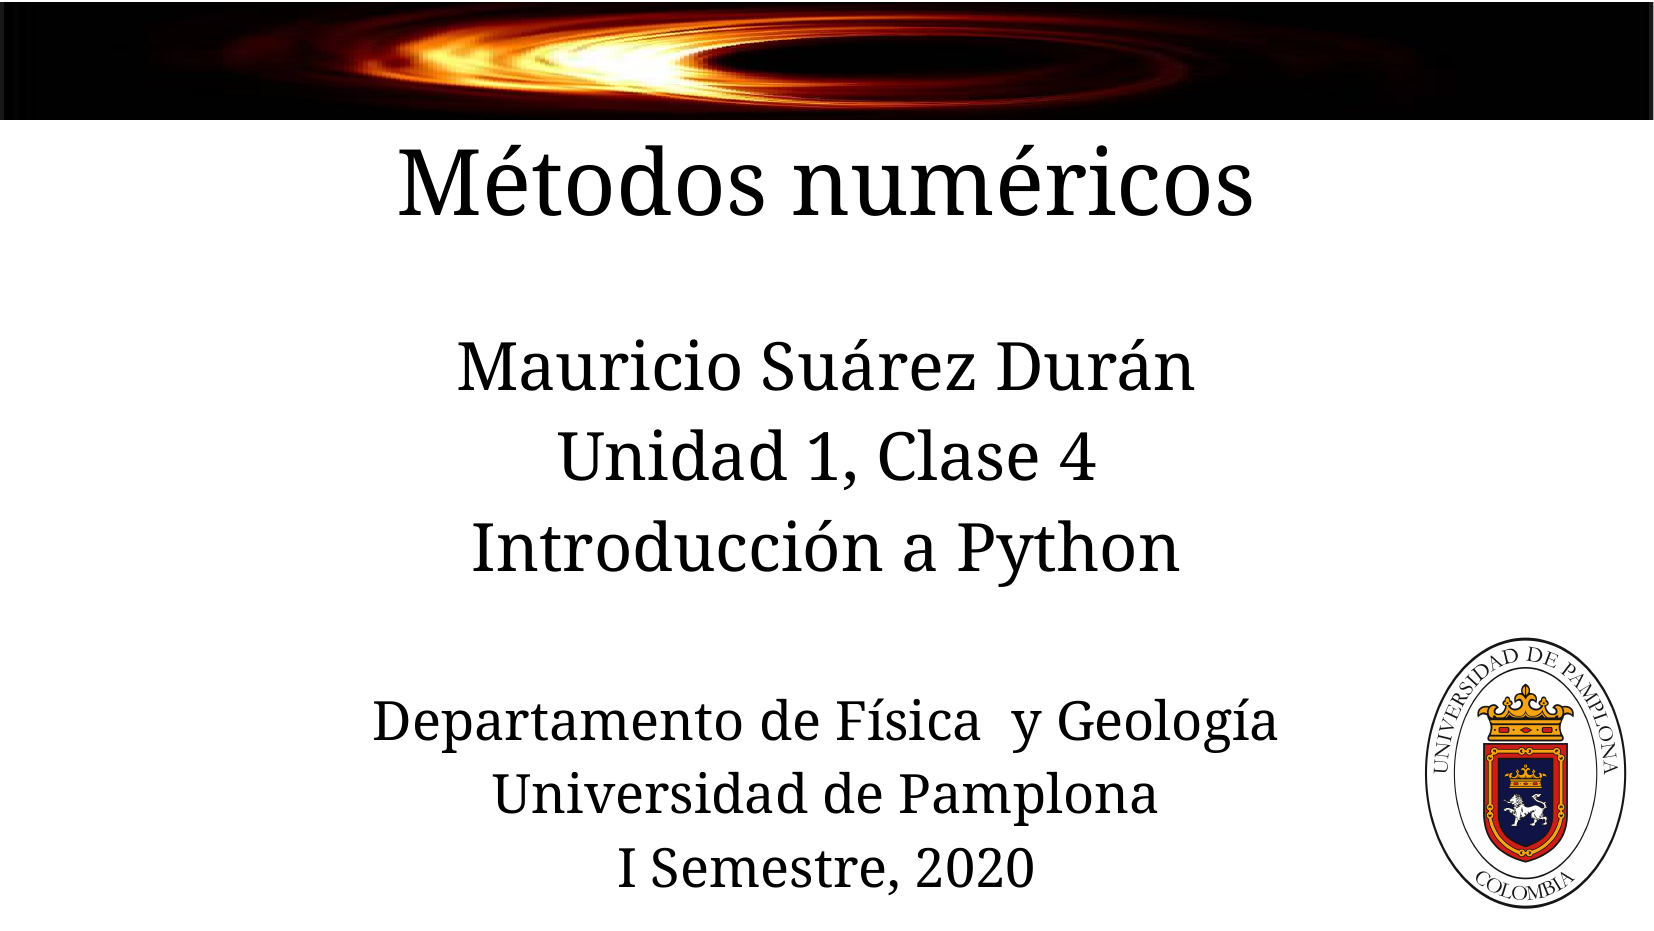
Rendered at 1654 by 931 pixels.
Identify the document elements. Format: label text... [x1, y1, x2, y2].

title Métodos numéricos [82, 121, 1571, 258]
picture [0, 2, 1654, 121]
subtitle Mauricio Suárez Durán Unidad 1, Clase 4 Introducción a Python Departamento de Física y Geología Universidad de Pamplona I Semestre, 2020 [82, 341, 1571, 882]
picture [1415, 629, 1636, 918]
